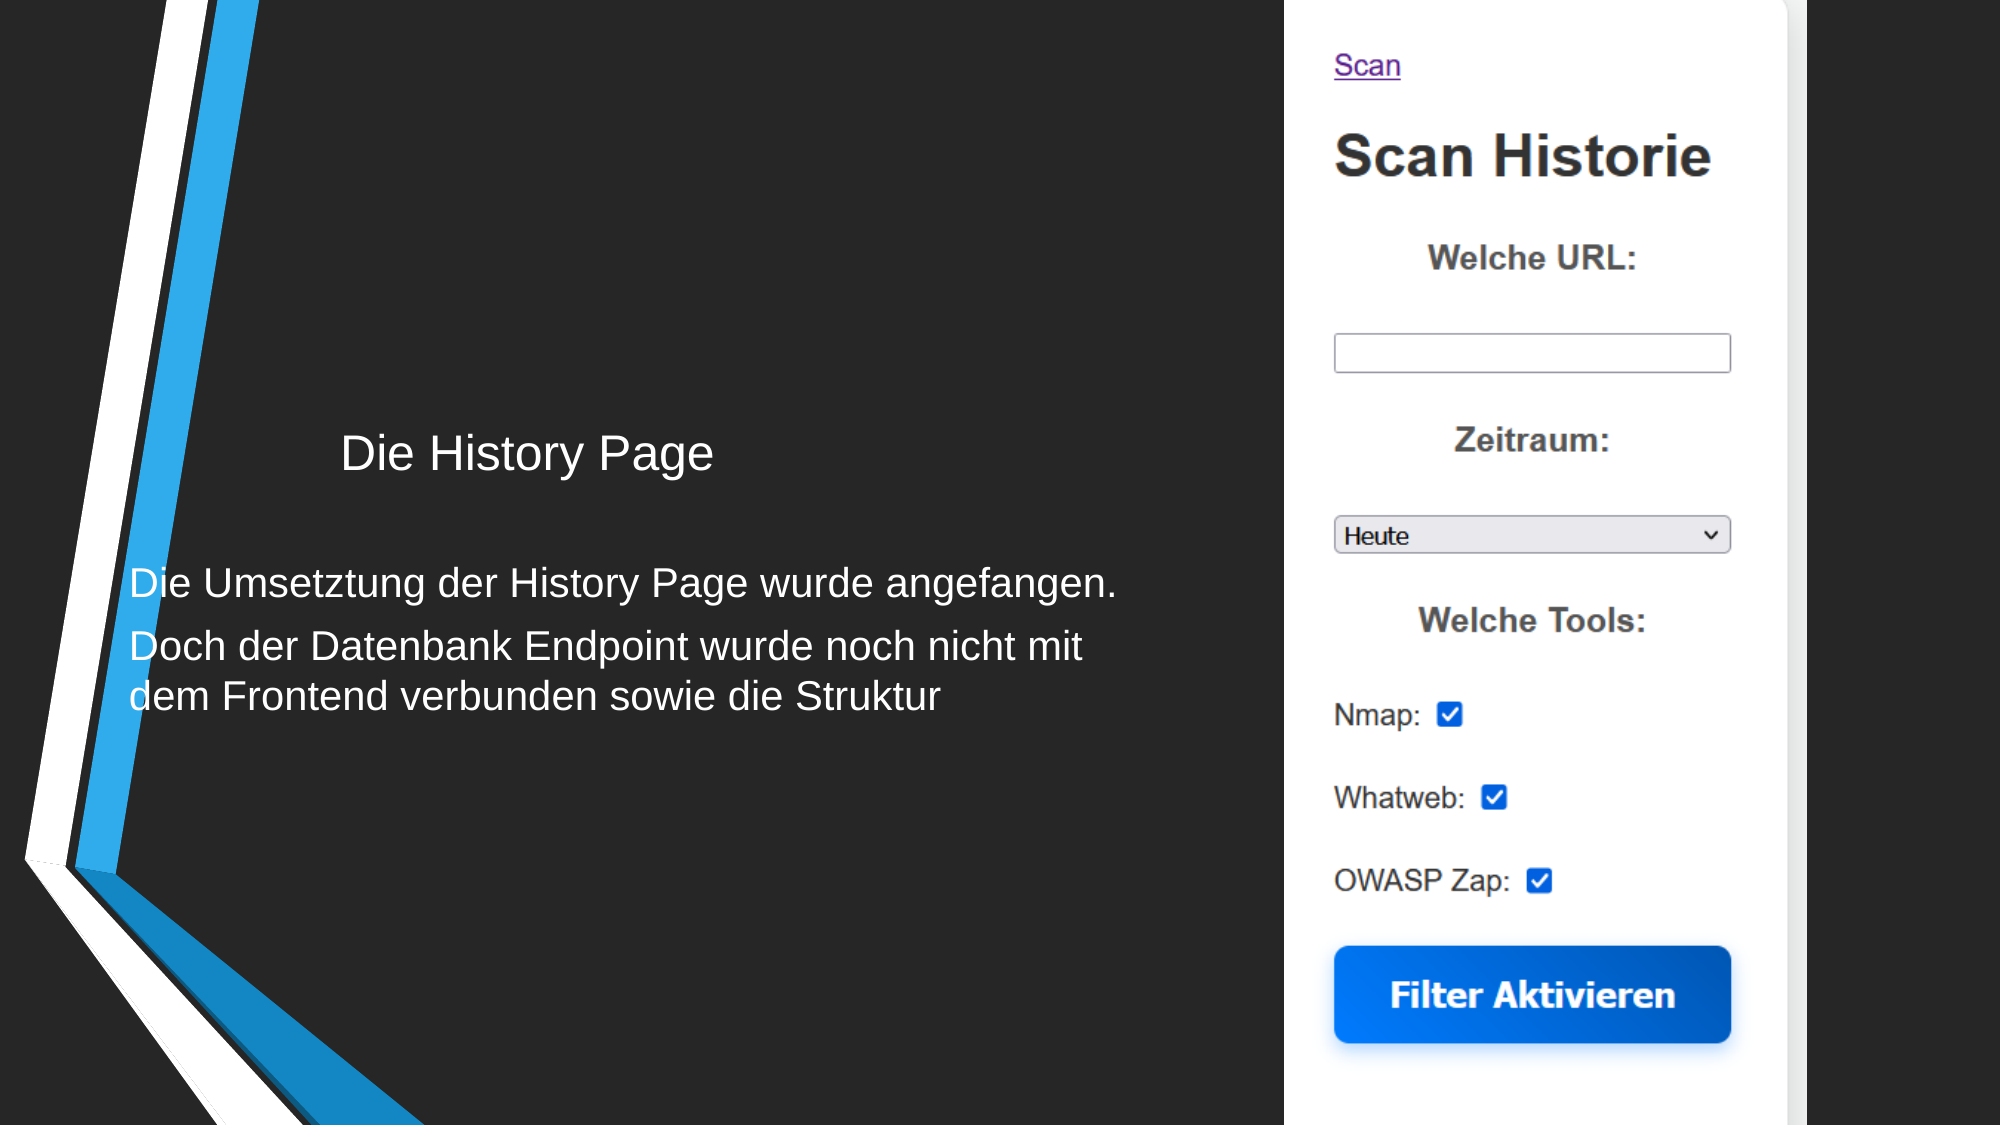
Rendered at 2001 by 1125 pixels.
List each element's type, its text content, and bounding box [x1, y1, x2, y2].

list Die Umsetztung der History Page wurde angefangen. Doch der Datenbank Endpoint wurde noch nicht mit dem Frontend verbunden sowie die Struktur [113, 218, 1138, 1057]
picture [1284, 0, 1807, 1125]
